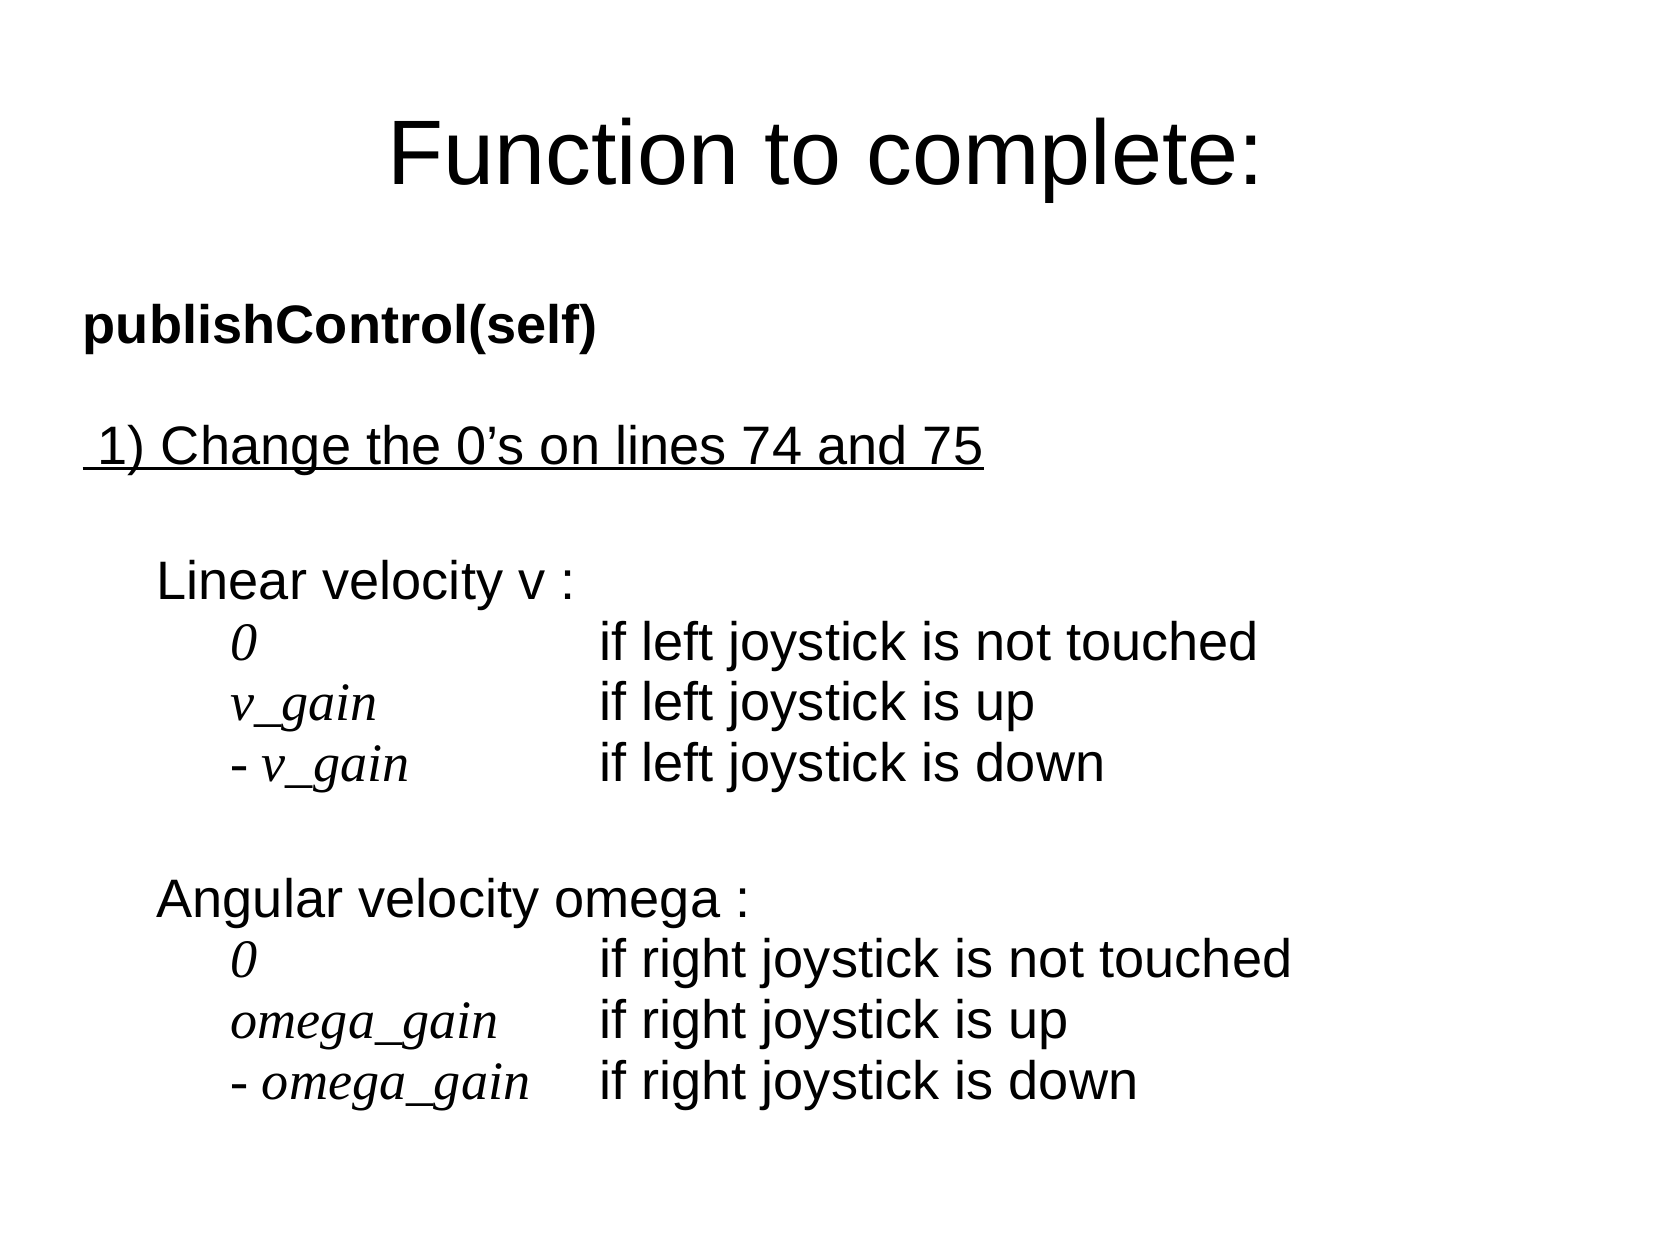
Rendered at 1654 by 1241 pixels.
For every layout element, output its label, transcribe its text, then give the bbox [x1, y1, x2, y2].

subtitle publishControl(self) 1) Change the 0’s on lines 74 and 75 Linear velocity v : 0 if left joystick is not touched v_gain if left joystick is up - v_gain if left joystick is down Angular velocity omega : 0 if right joystick is not touched omega_gain if right joystick is up - omega_gain if right joystick is down [82, 294, 1571, 1112]
title Function to complete: [82, 49, 1571, 257]
